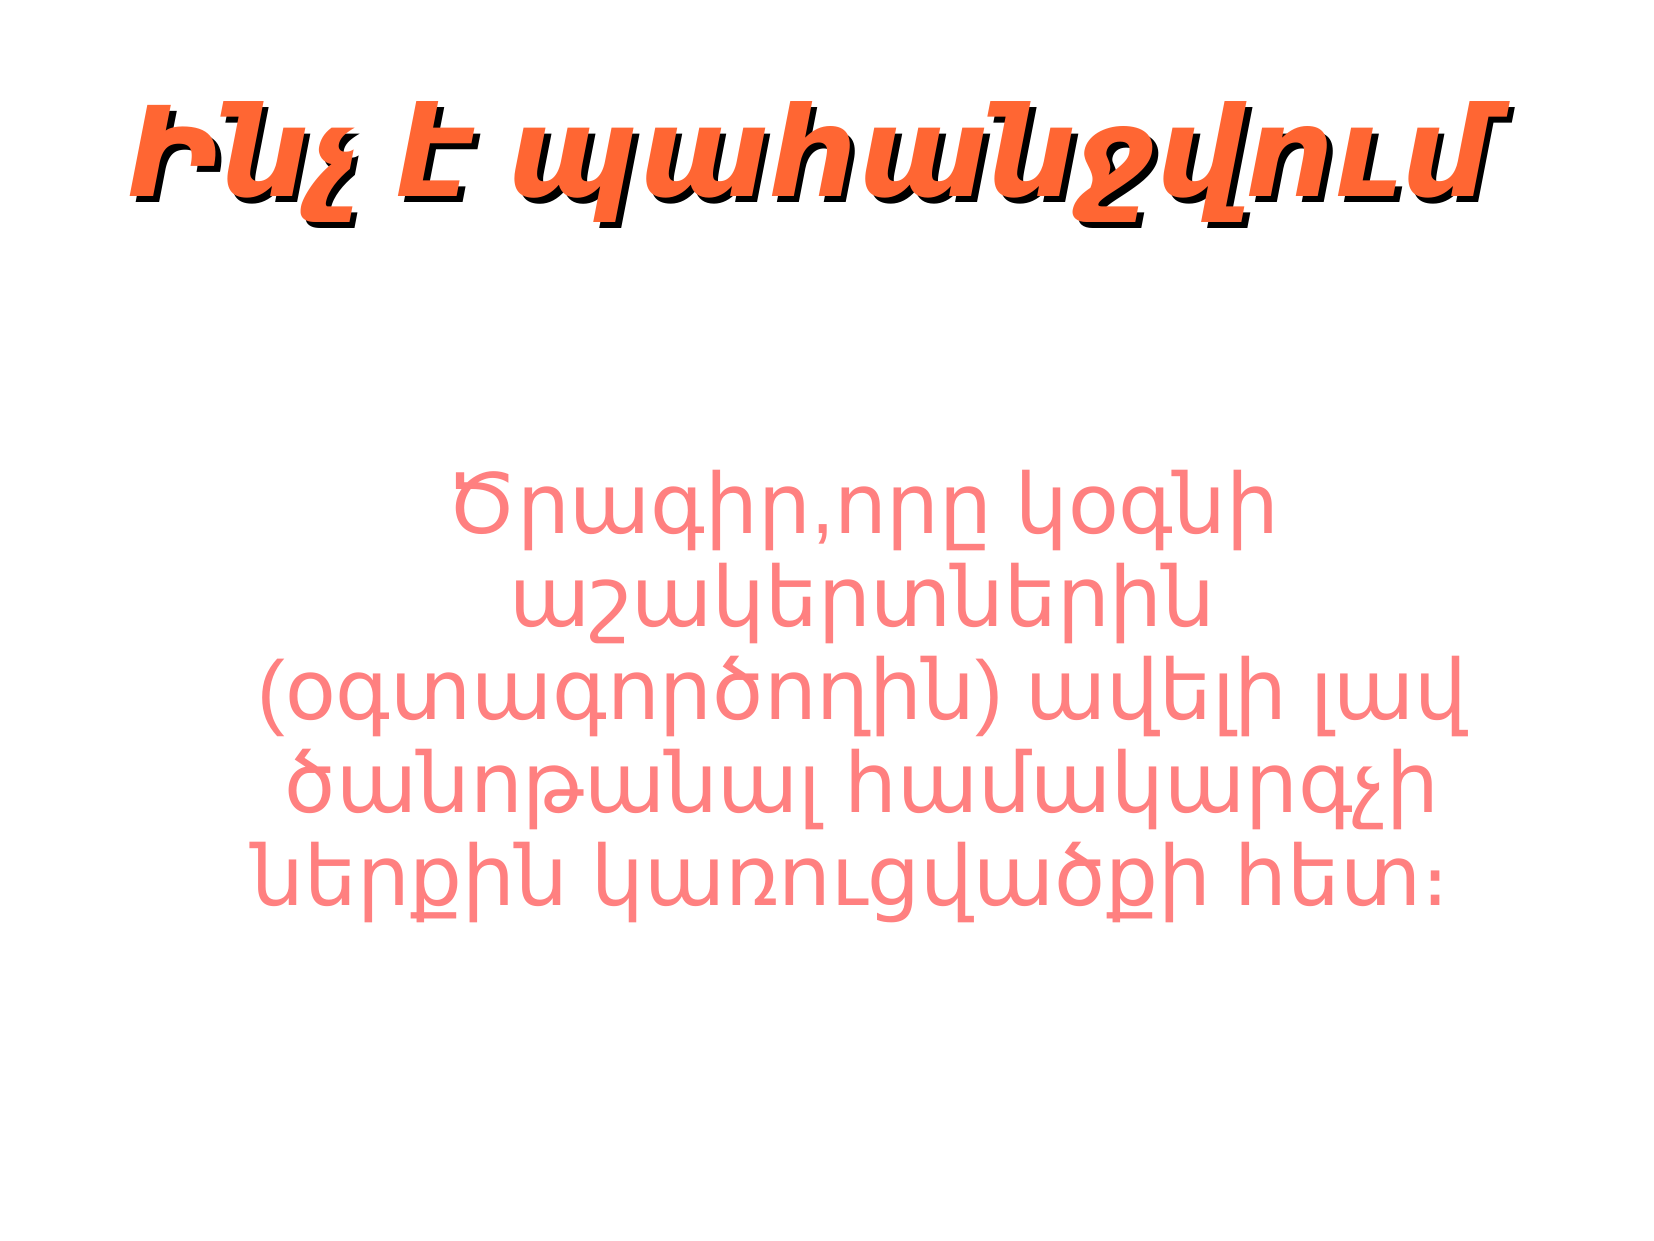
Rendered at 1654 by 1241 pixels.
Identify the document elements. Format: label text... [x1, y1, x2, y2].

title Ինչ է պահանջվում [82, 49, 1571, 257]
subtitle Ծրագիր,որը կօգնի աշակերտներին (օգտագործողին) ավելի լավ ծանոթանալ համակարգչի ներքին կառուցվածքի հետ։ [135, 330, 1591, 1051]
